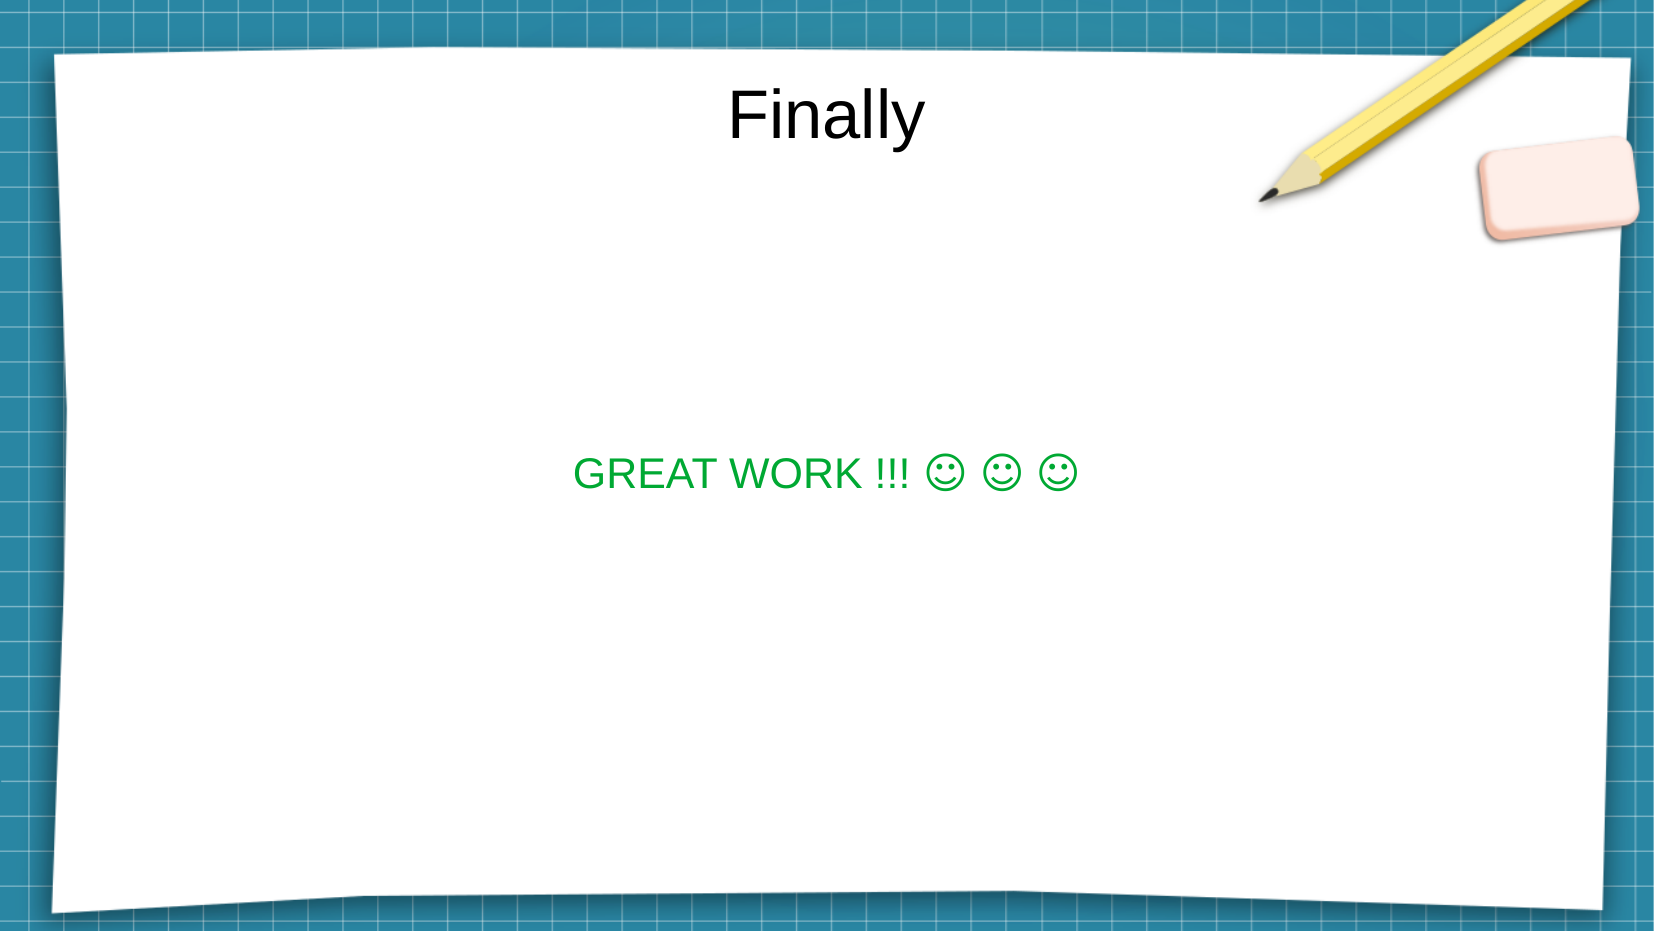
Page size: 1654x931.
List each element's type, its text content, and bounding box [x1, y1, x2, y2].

list GREAT WORK !!! ☺ ☺ ☺ [82, 442, 1571, 502]
title Finally [82, 37, 1571, 193]
picture [0, 0, 1654, 931]
